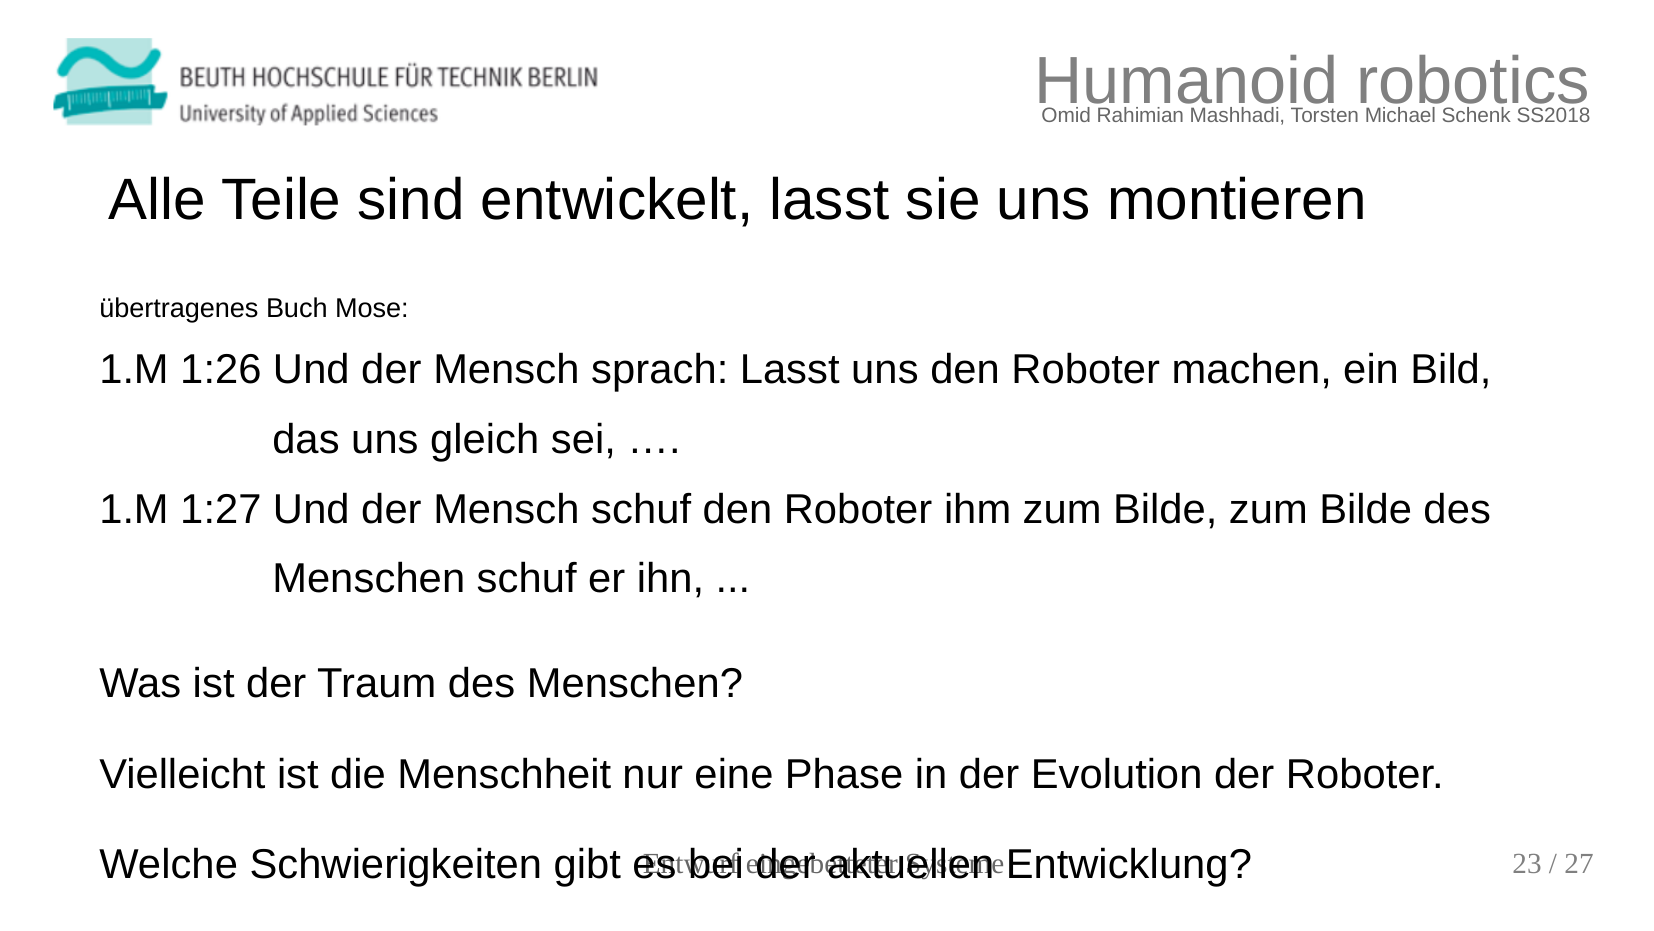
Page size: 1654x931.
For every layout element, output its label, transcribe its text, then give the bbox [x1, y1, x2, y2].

text_box übertragenes Buch Mose: 1.M 1:26 Und der Mensch sprach: Lasst uns den Roboter machen, ein Bild, das uns gleich sei, …. 1.M 1:27 Und der Mensch schuf den Roboter ihm zum Bilde, zum Bilde des Menschen schuf er ihn, ... Was ist der Traum des Menschen? Vielleicht ist die Menschheit nur eine Phase in der Evolution der Roboter. Welche Schwierigkeiten gibt es bei der aktuellen Entwicklung? [84, 270, 1510, 800]
text_box Humanoid robotics [1020, 35, 1642, 126]
subtitle Alle Teile sind entwickelt, lasst sie uns montieren [73, 161, 1571, 312]
text_box Omid Rahimian Mashhadi, Torsten Michael Schenk SS2018 [1026, 96, 1611, 151]
title [82, 12, 1571, 161]
picture [15, 29, 661, 145]
text_box / 27 [1526, 840, 1632, 888]
